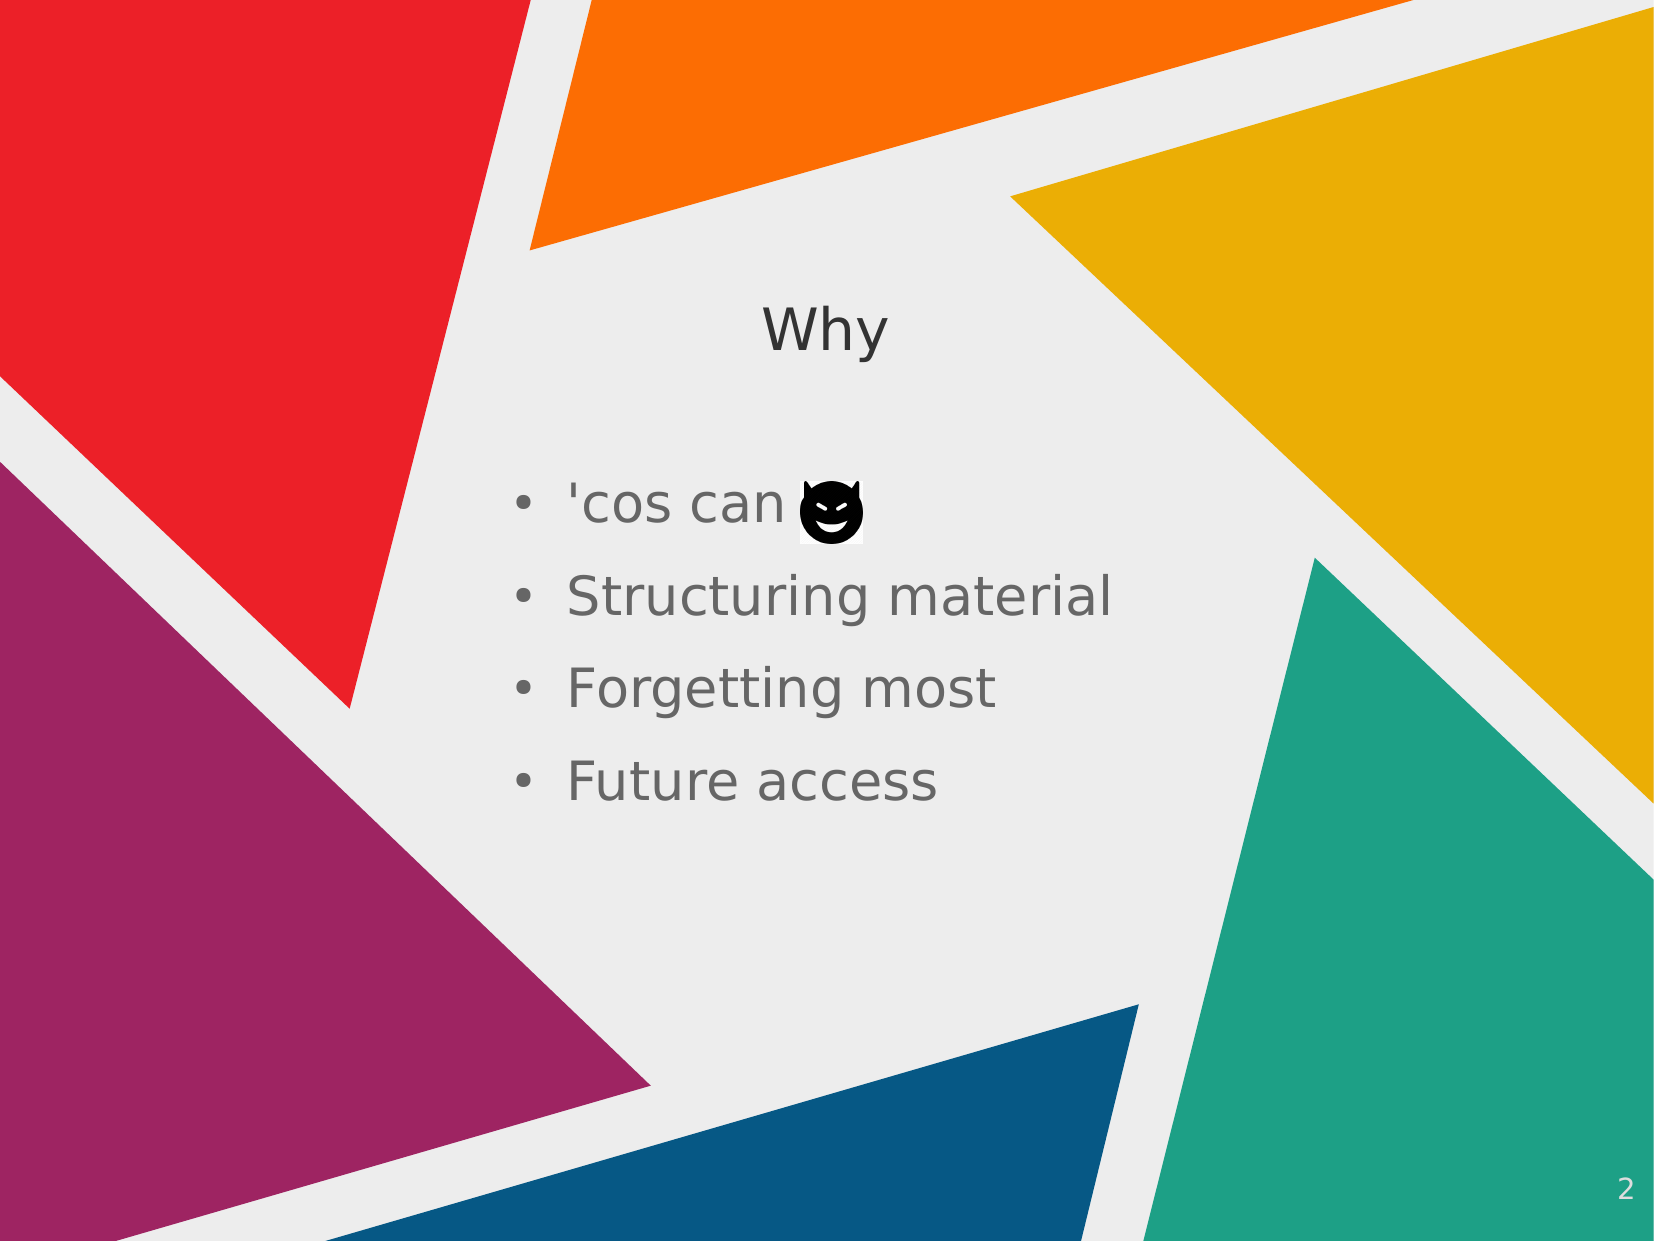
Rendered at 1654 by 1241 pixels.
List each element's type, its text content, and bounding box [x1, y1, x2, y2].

list 'cos can Structuring material Forgetting most Future access [496, 472, 1220, 945]
picture [800, 481, 863, 544]
title Why [467, 226, 1185, 434]
